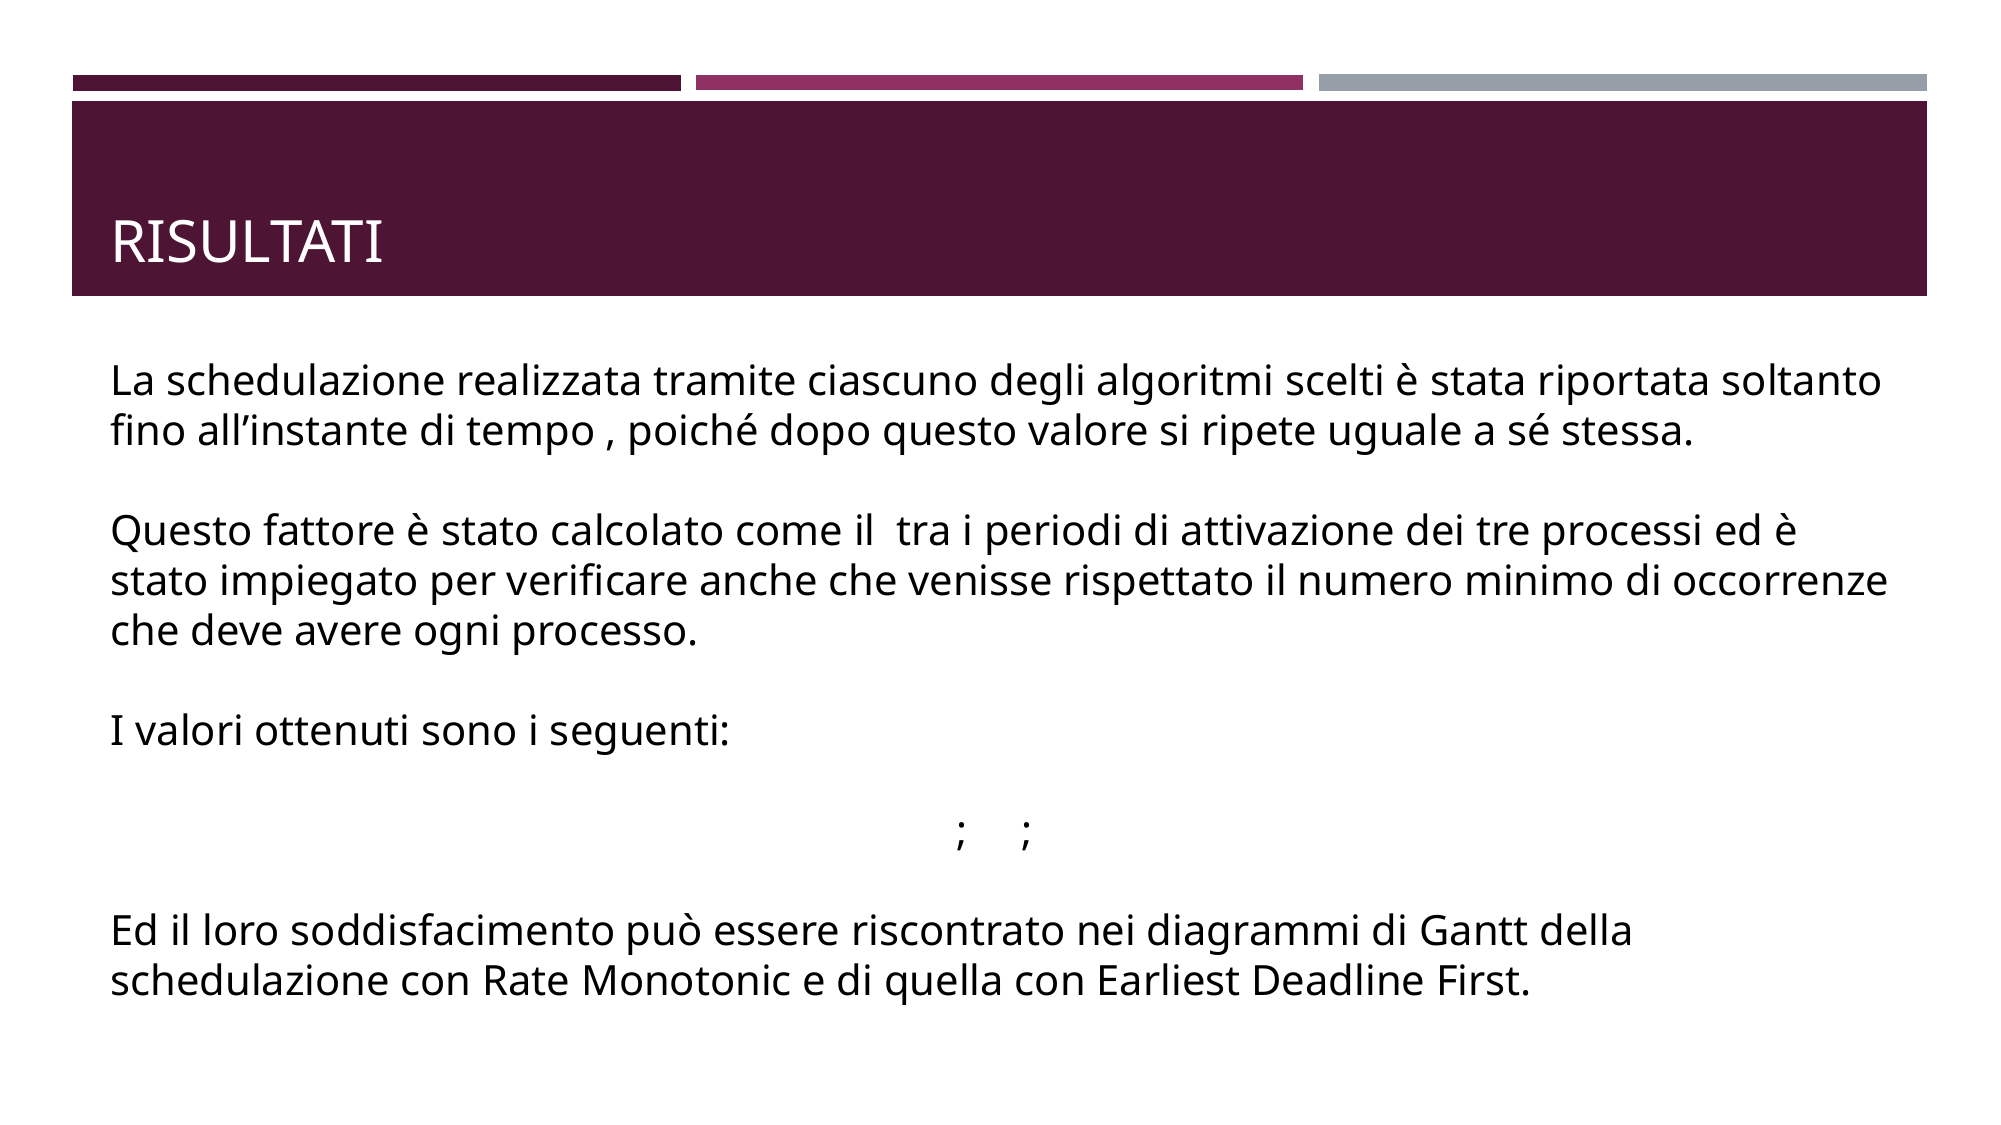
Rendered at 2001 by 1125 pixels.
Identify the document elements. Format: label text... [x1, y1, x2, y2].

title risultati [95, 115, 1905, 282]
text_box La schedulazione realizzata tramite ciascuno degli algoritmi scelti è stata riportata soltanto fino all’instante di tempo , poiché dopo questo valore si ripete uguale a sé stessa. Questo fattore è stato calcolato come il tra i periodi di attivazione dei tre processi ed è stato impiegato per verificare anche che venisse rispettato il numero minimo di occorrenze che deve avere ogni processo. I valori ottenuti sono i seguenti: ; ; Ed il loro soddisfacimento può essere riscontrato nei diagrammi di Gantt della schedulazione con Rate Monotonic e di quella con Earliest Deadline First. [95, 346, 1905, 1041]
